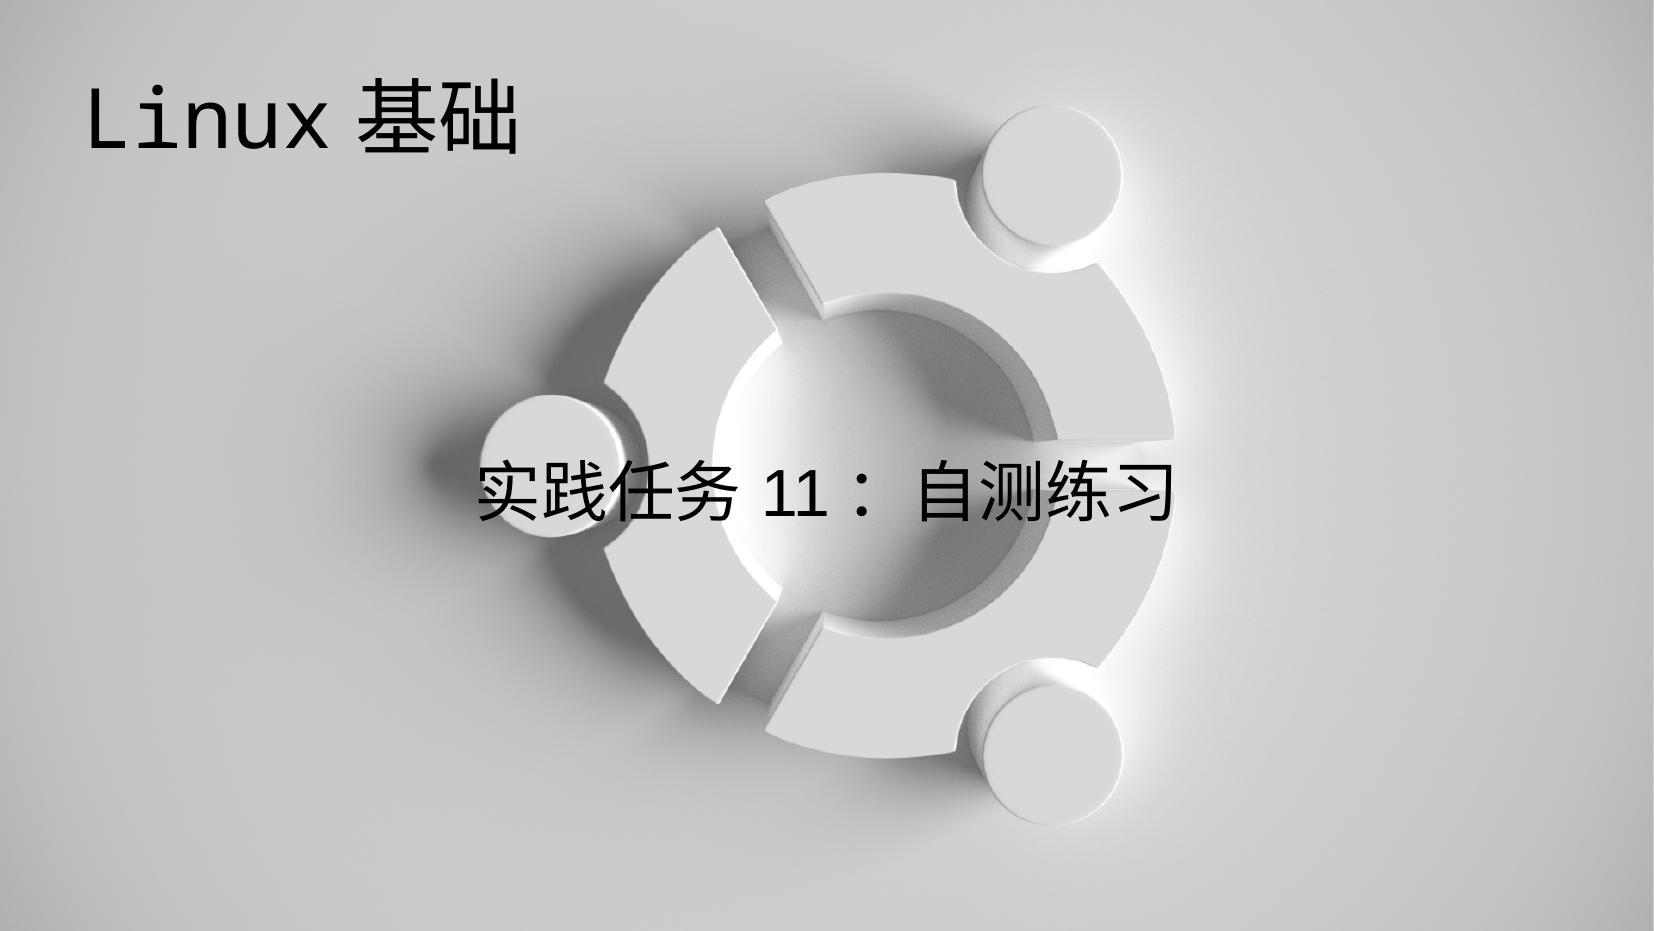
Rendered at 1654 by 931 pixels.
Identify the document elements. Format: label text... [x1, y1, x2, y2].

subtitle 实践任务11：自测练习 [82, 217, 1571, 758]
title Linux基础 [82, 37, 1571, 189]
picture [0, 0, 1654, 931]
